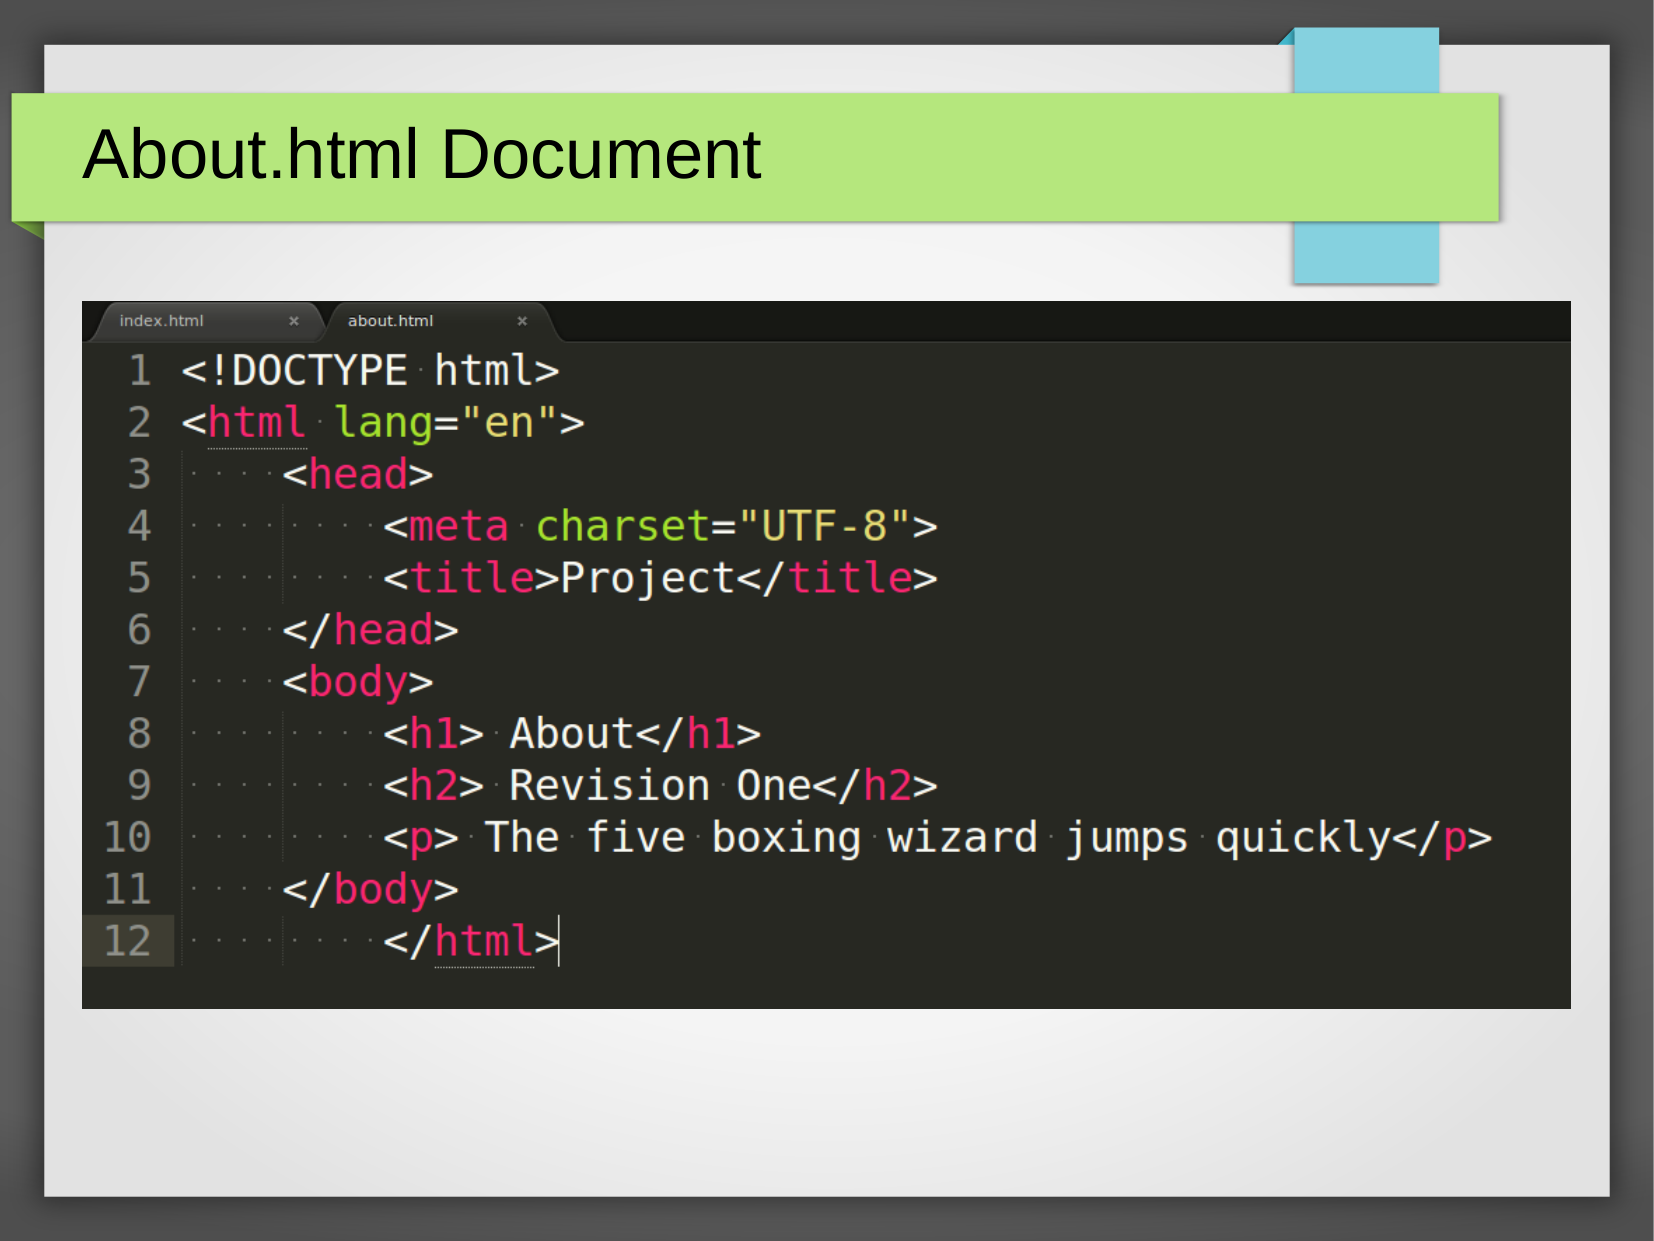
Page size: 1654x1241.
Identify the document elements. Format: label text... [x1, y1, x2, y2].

title About.html Document [82, 94, 1264, 213]
picture [0, 0, 1654, 1241]
